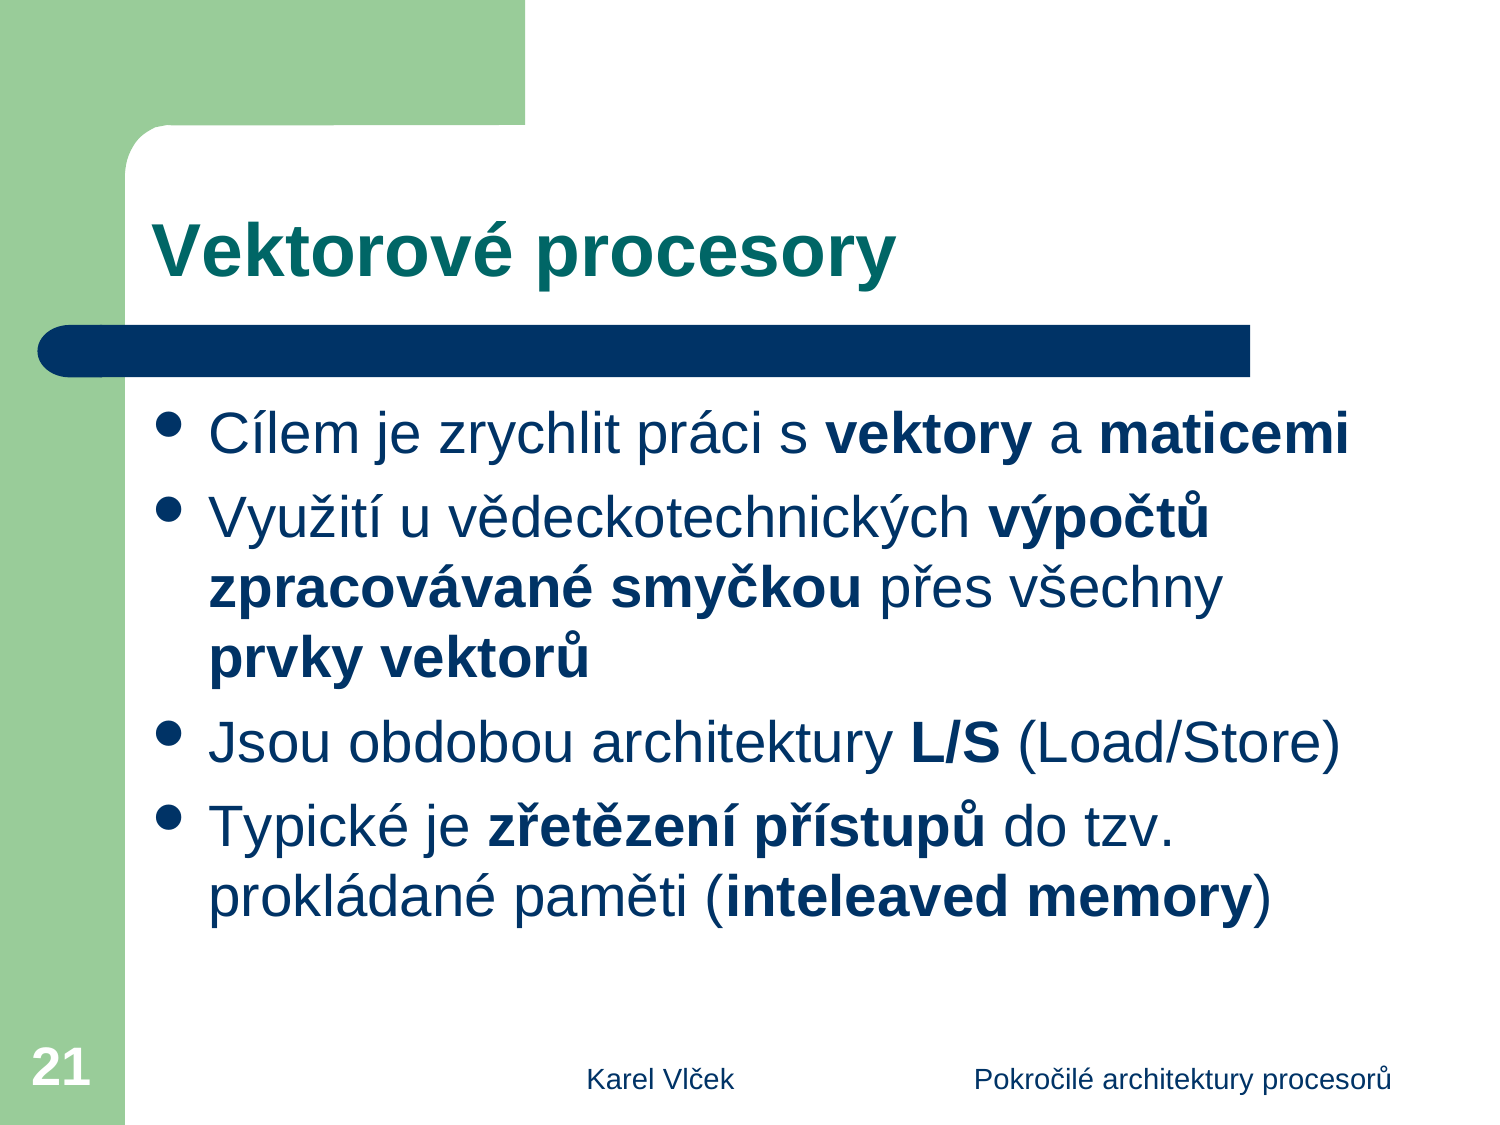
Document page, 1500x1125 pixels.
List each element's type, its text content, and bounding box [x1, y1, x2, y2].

list Cílem je zrychlit práci s vektory a maticemi Využití u vědeckotechnických výpočtů zpracovávané smyčkou přes všechny prvky vektorů Jsou obdobou architektury L/S (Load/Store) Typické je zřetězení přístupů do tzv. prokládané paměti (inteleaved memory) [137, 387, 1400, 999]
title Vektorové procesory [136, 136, 1414, 301]
